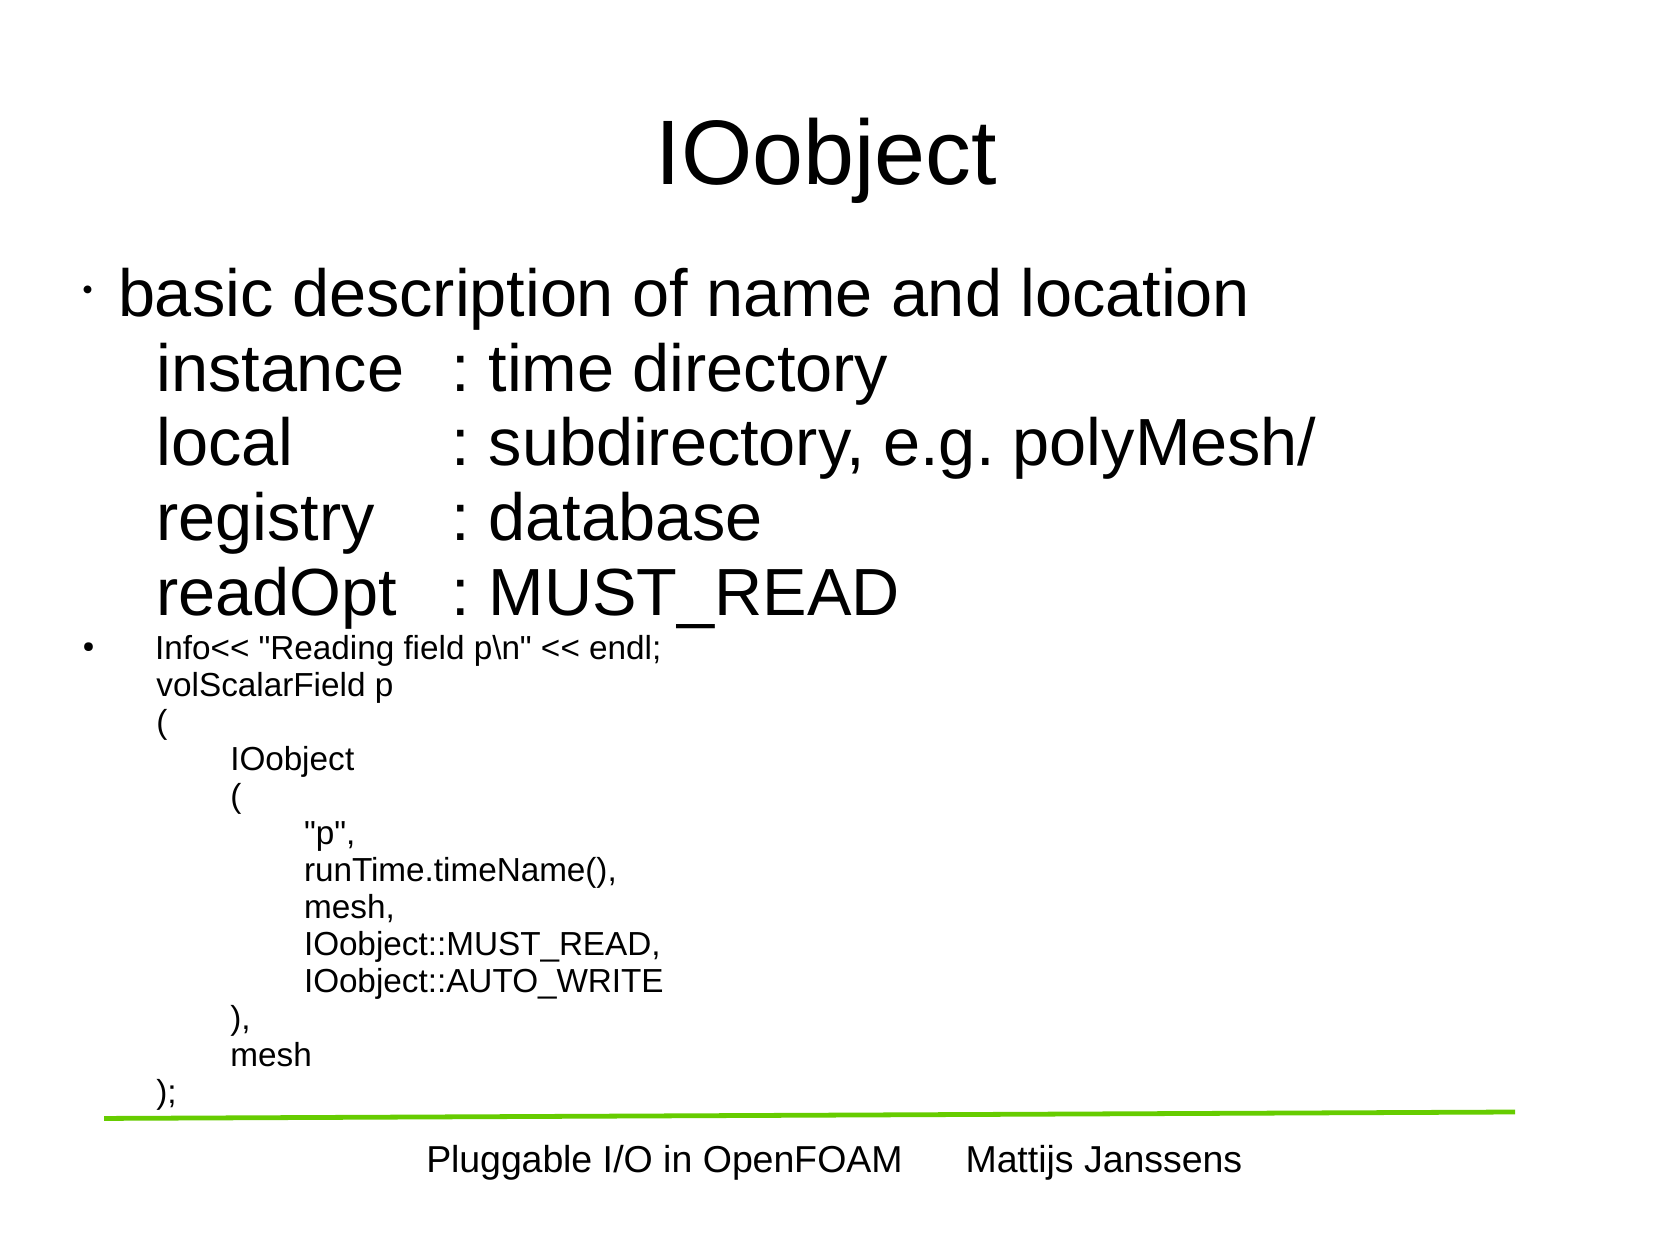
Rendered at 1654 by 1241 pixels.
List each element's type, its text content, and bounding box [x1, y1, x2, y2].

subtitle basic description of name and location instance : time directory local : subdirectory, e.g. polyMesh/ registry : database readOpt : MUST_READ Info<< "Reading field p\n" << endl; volScalarField p ( IOobject ( "p", runTime.timeName(), mesh, IOobject::MUST_READ, IOobject::AUTO_WRITE ), mesh ); [82, 218, 1571, 1186]
title IOobject [82, 49, 1571, 218]
